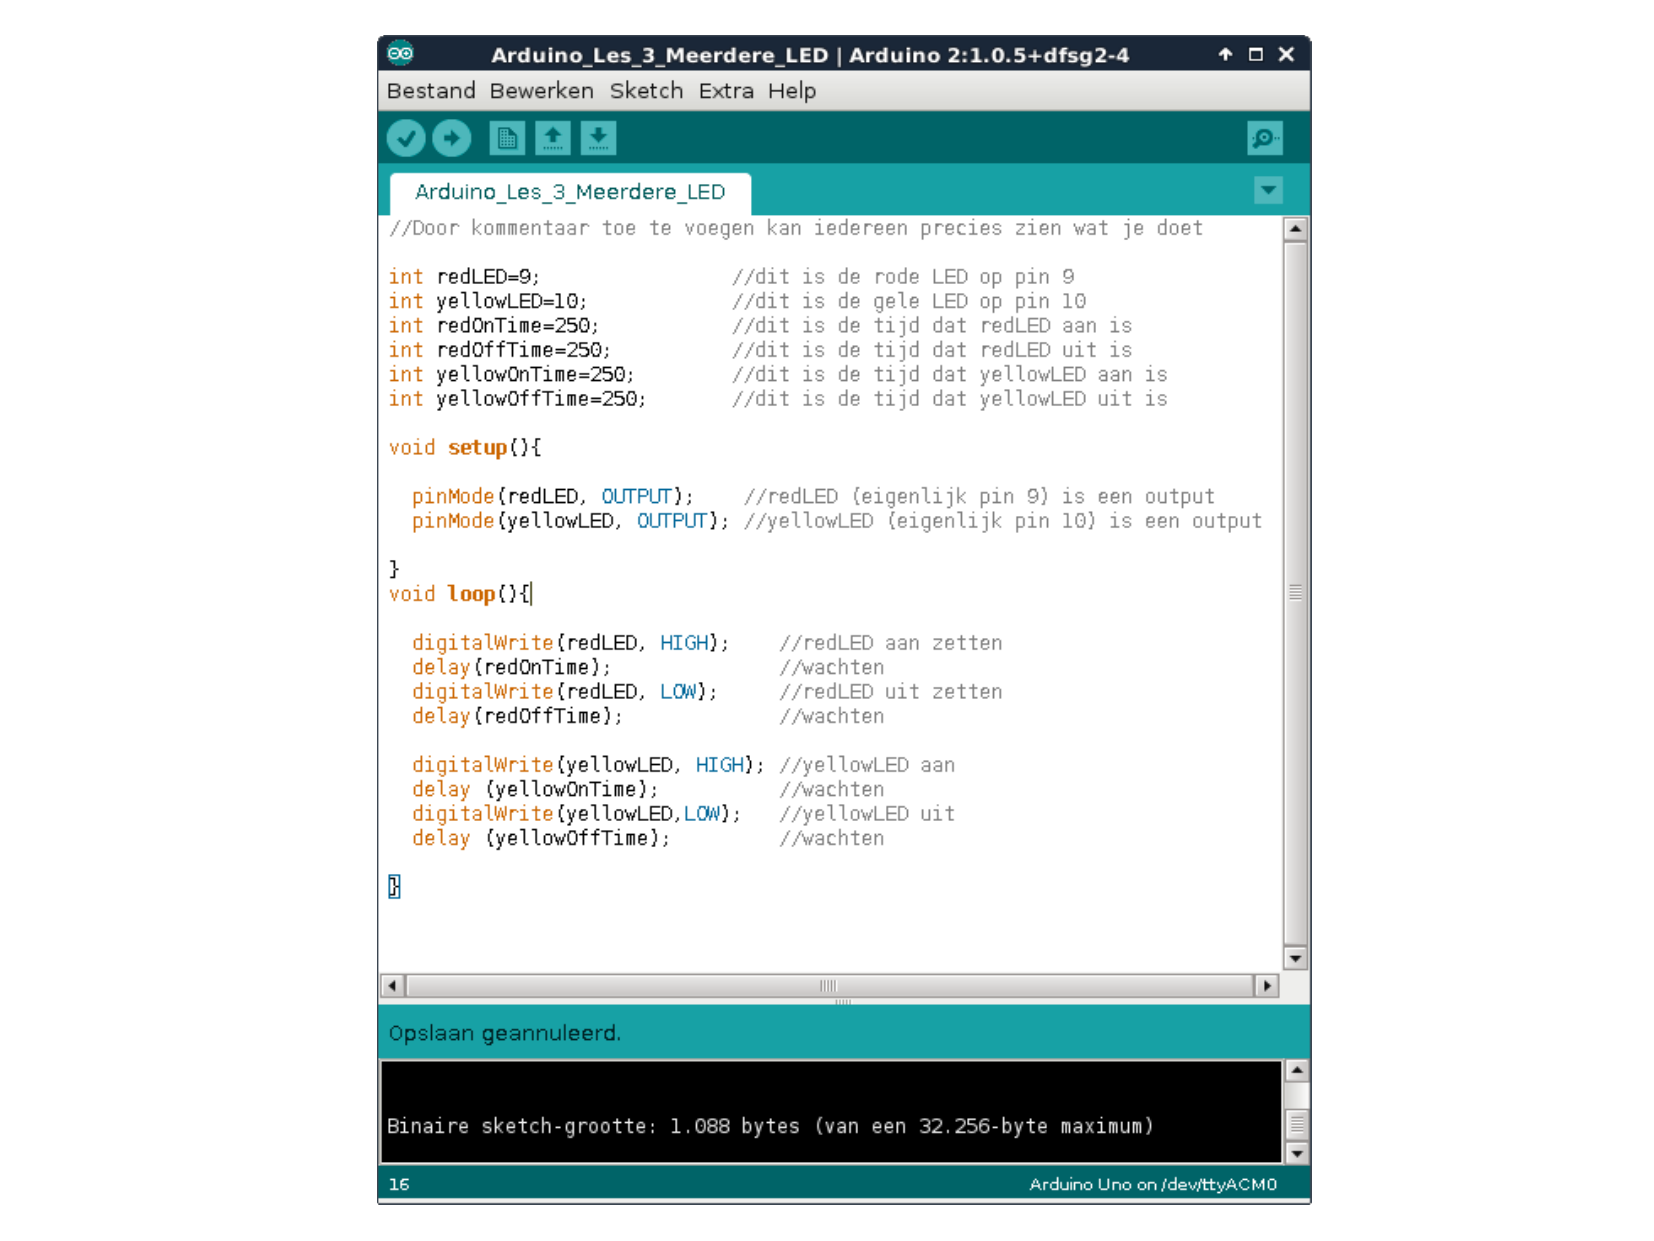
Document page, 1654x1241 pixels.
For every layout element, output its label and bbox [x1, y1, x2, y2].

picture [377, 35, 1312, 1205]
